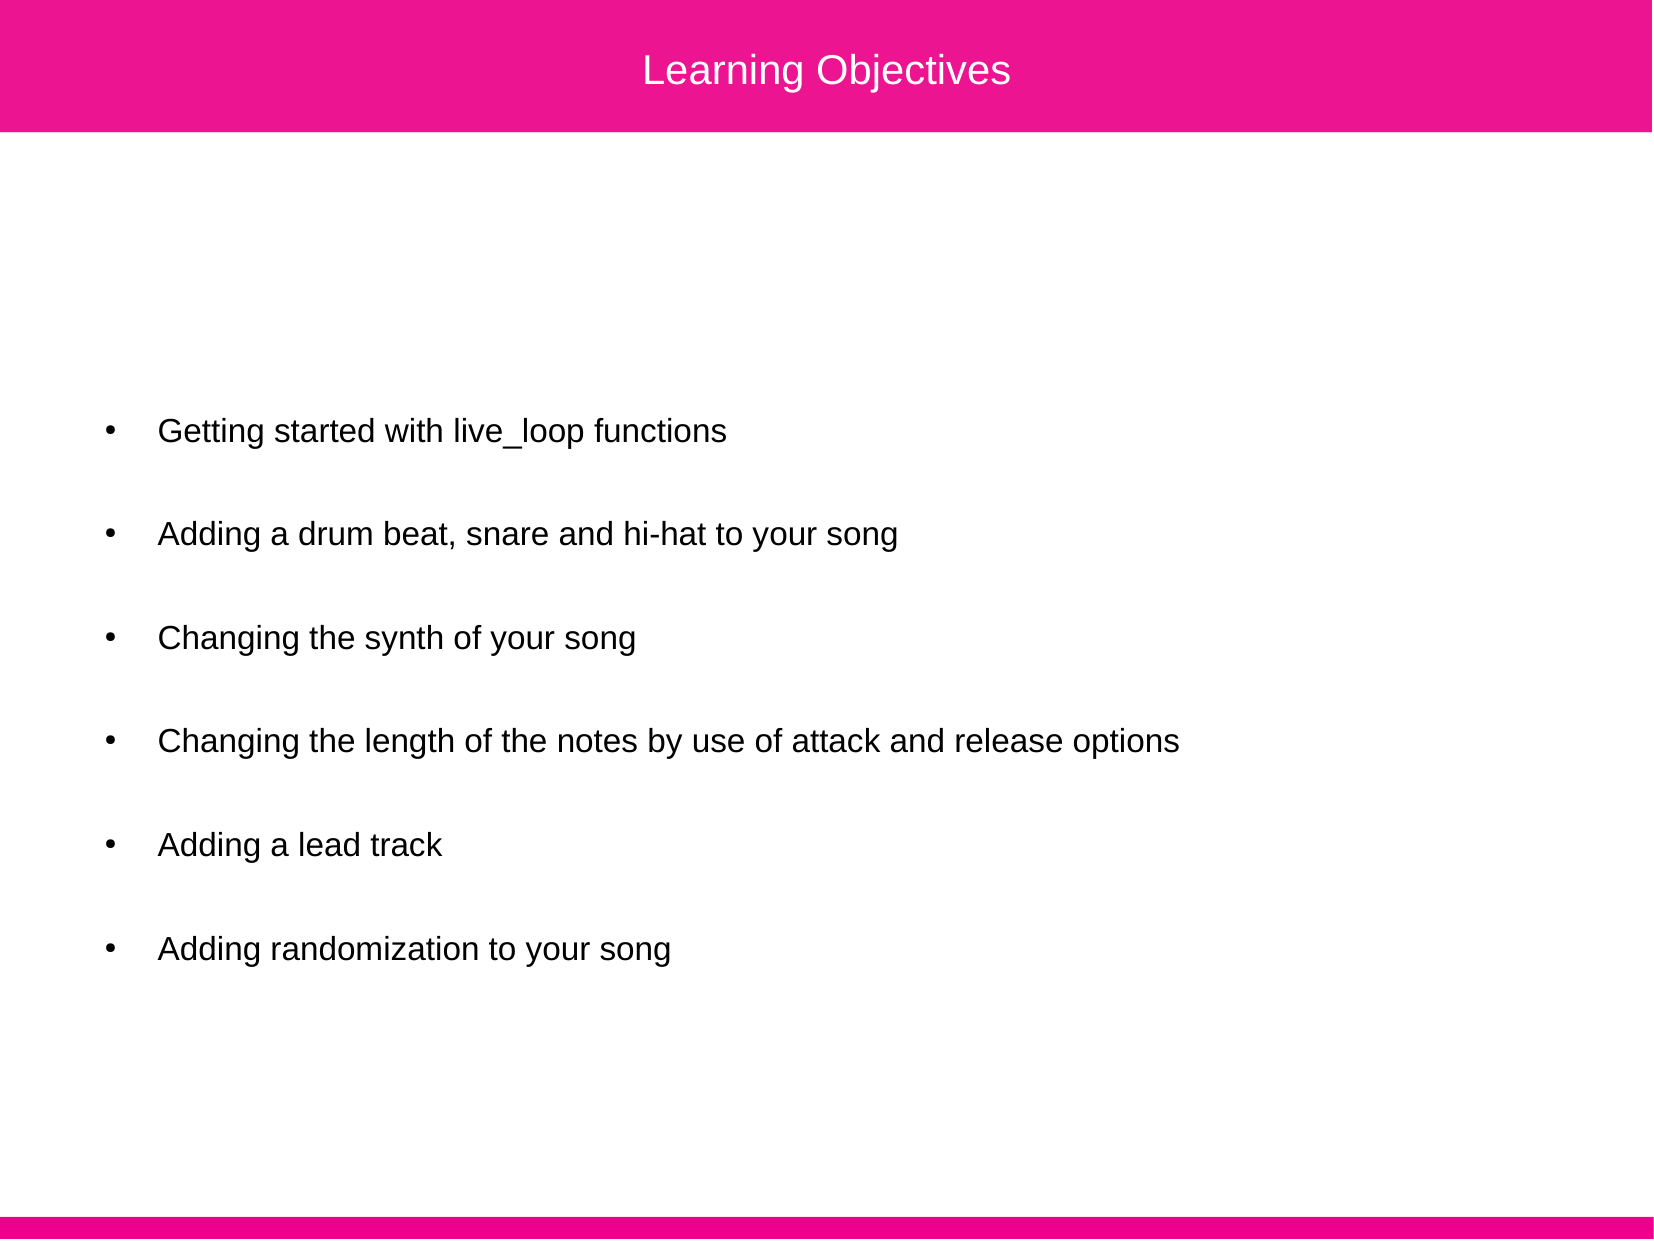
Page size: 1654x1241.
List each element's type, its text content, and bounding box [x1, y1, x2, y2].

list Getting started with live_loop functions Adding a drum beat, snare and hi-hat to your song Changing the synth of your song Changing the length of the notes by use of attack and release options Adding a lead track Adding randomization to your song [86, 375, 1576, 1015]
picture [0, 0, 1654, 1241]
title Learning Objectives [82, 46, 1571, 94]
